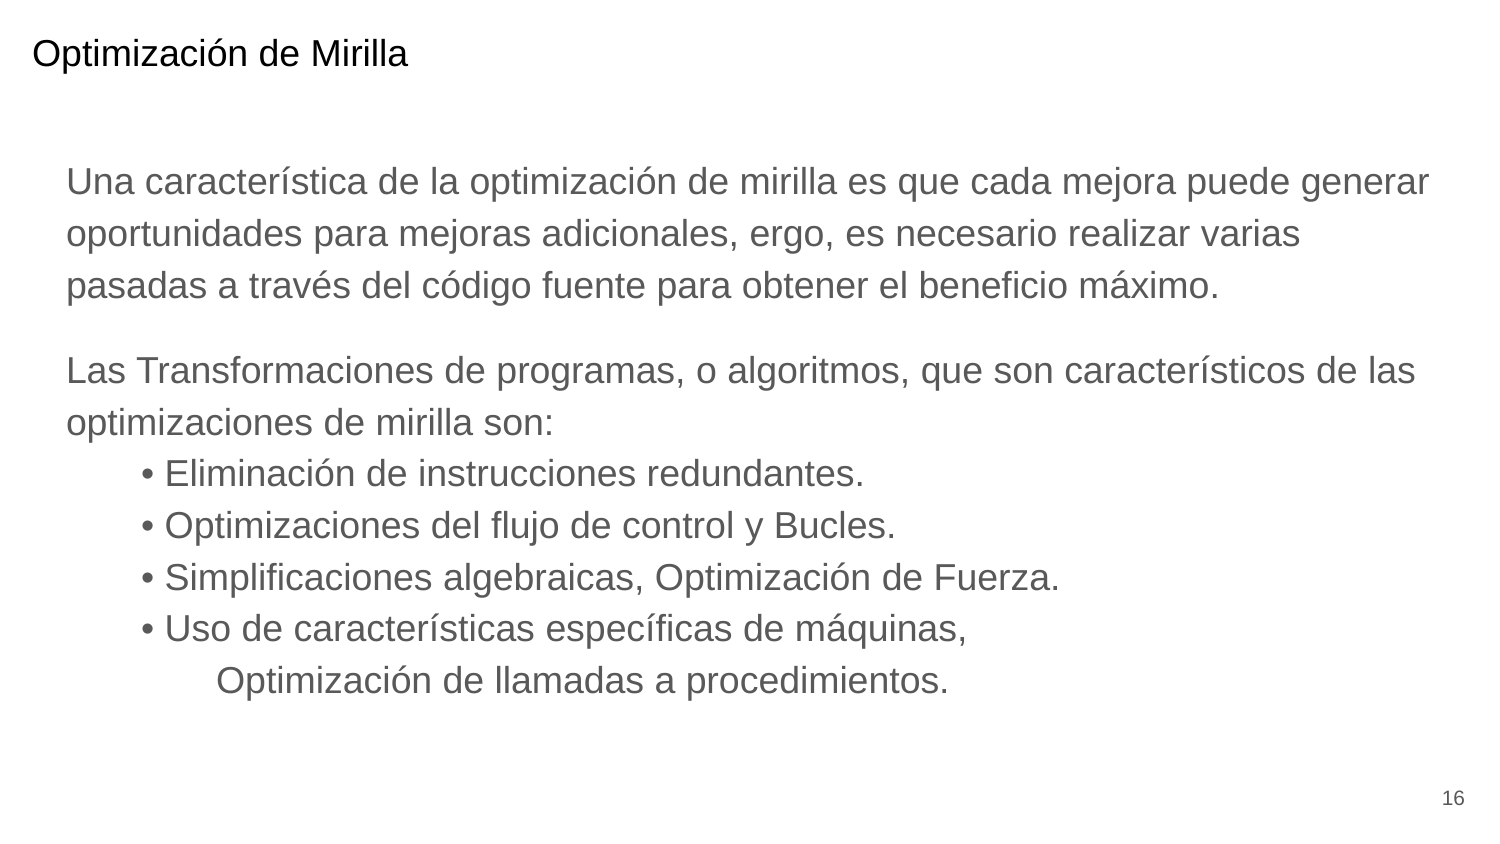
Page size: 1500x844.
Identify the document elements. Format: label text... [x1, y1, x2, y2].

slide_number <number> [1389, 764, 1480, 830]
title Optimización de Mirilla [17, 13, 1415, 108]
list Una característica de la optimización de mirilla es que cada mejora puede generar oportunidades para mejoras adicionales, ergo, es necesario realizar varias pasadas a través del código fuente para obtener el beneficio máximo. Las Transformaciones de programas, o algoritmos, que son característicos de las optimizaciones de mirilla son: • Eliminación de instrucciones redundantes. • Optimizaciones del flujo de control y Bucles. • Simplificaciones algebraicas, Optimización de Fuerza. • Uso de características específicas de máquinas, Optimización de llamadas a procedimientos. [51, 135, 1449, 750]
